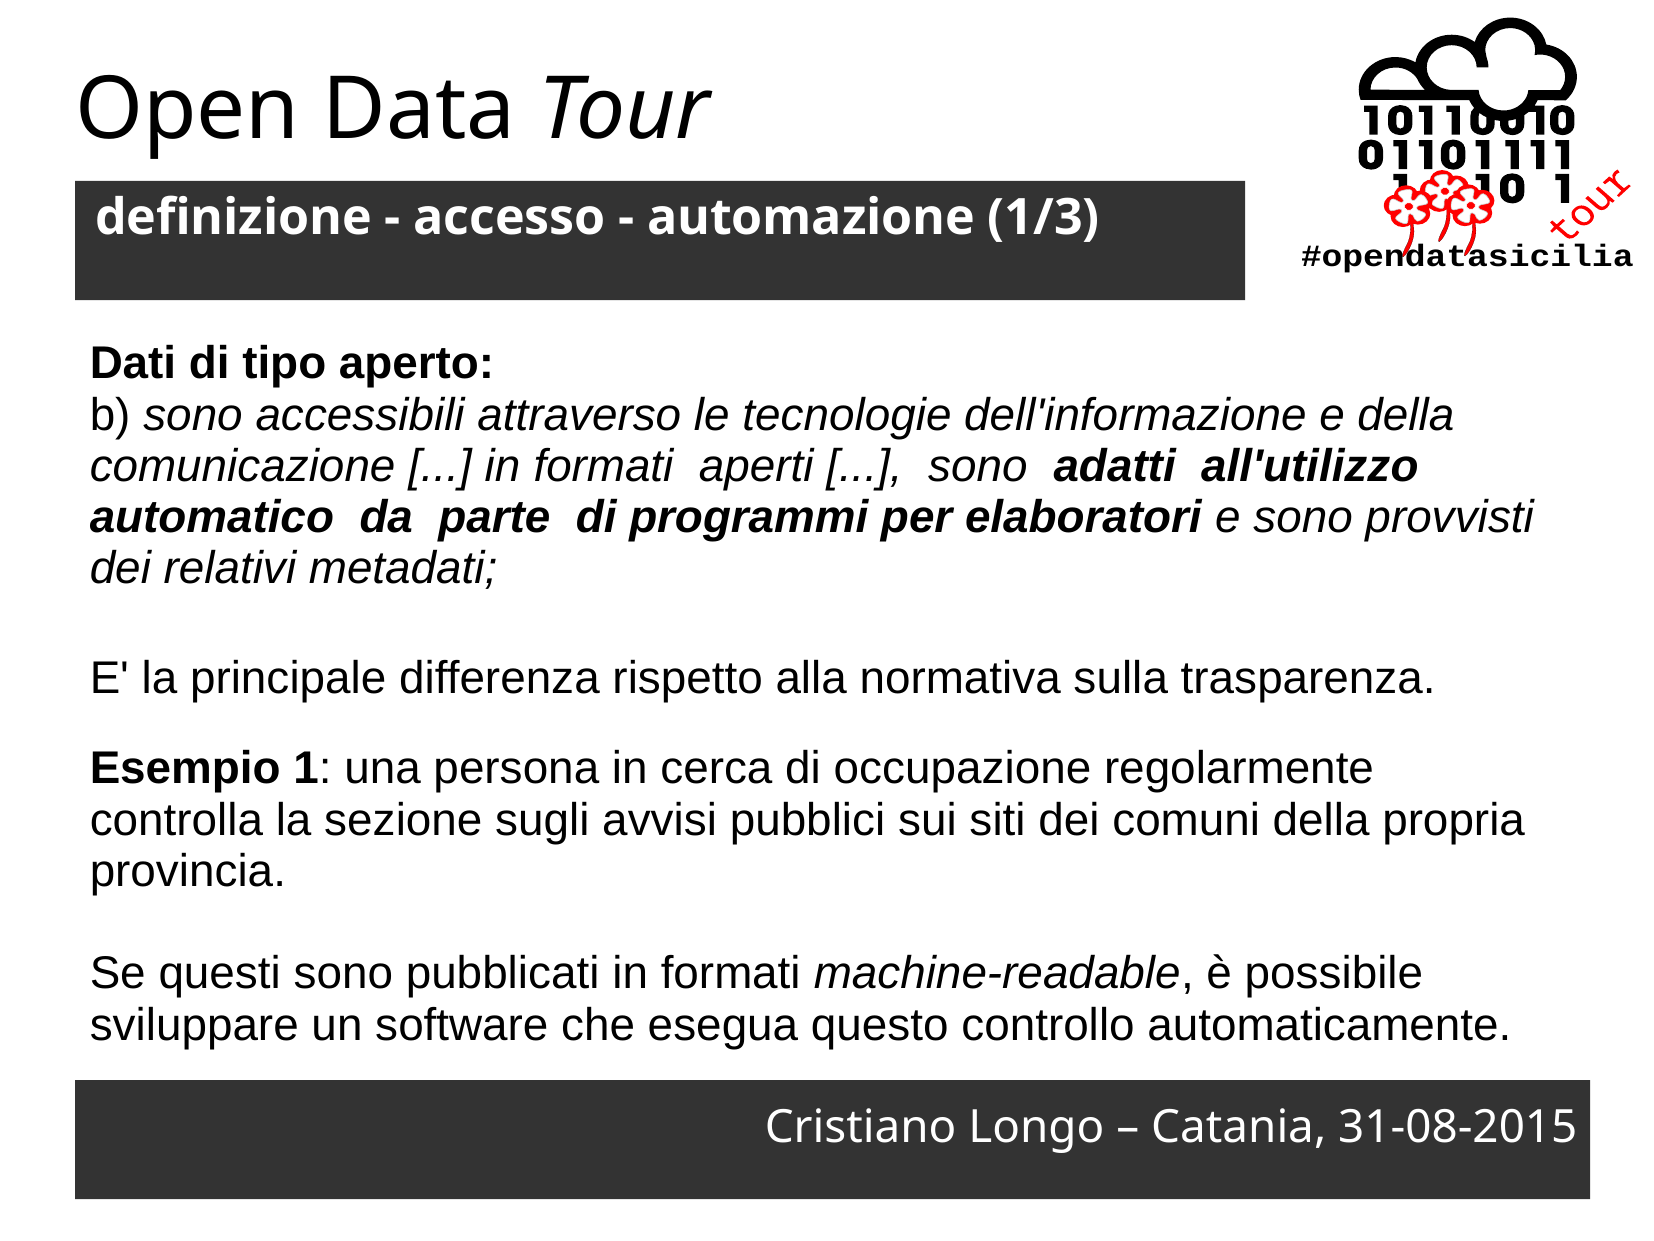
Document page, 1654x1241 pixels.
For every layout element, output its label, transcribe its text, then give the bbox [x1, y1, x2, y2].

list Cristiano Longo – Catania, 31-08-2015 [75, 1080, 1591, 1200]
text_box Dati di tipo aperto: b) sono accessibili attraverso le tecnologie dell'informazione e della comunicazione [...] in formati aperti [...], sono adatti all'utilizzo automatico da parte di programmi per elaboratori e sono provvisti dei relativi metadati; [75, 330, 1561, 602]
list definizione - accesso - automazione (1/3) [75, 180, 1246, 301]
list Open Data Tour [75, 45, 1246, 165]
text_box Esempio 1: una persona in cerca di occupazione regolarmente controlla la sezione sugli avvisi pubblici sui siti dei comuni della propria provincia. Se questi sono pubblicati in formati machine-readable, è possibile sviluppare un software che esegua questo controllo automaticamente. [75, 735, 1576, 1058]
text_box E' la principale differenza rispetto alla normativa sulla trasparenza. [75, 645, 1606, 712]
picture [1302, 17, 1633, 273]
